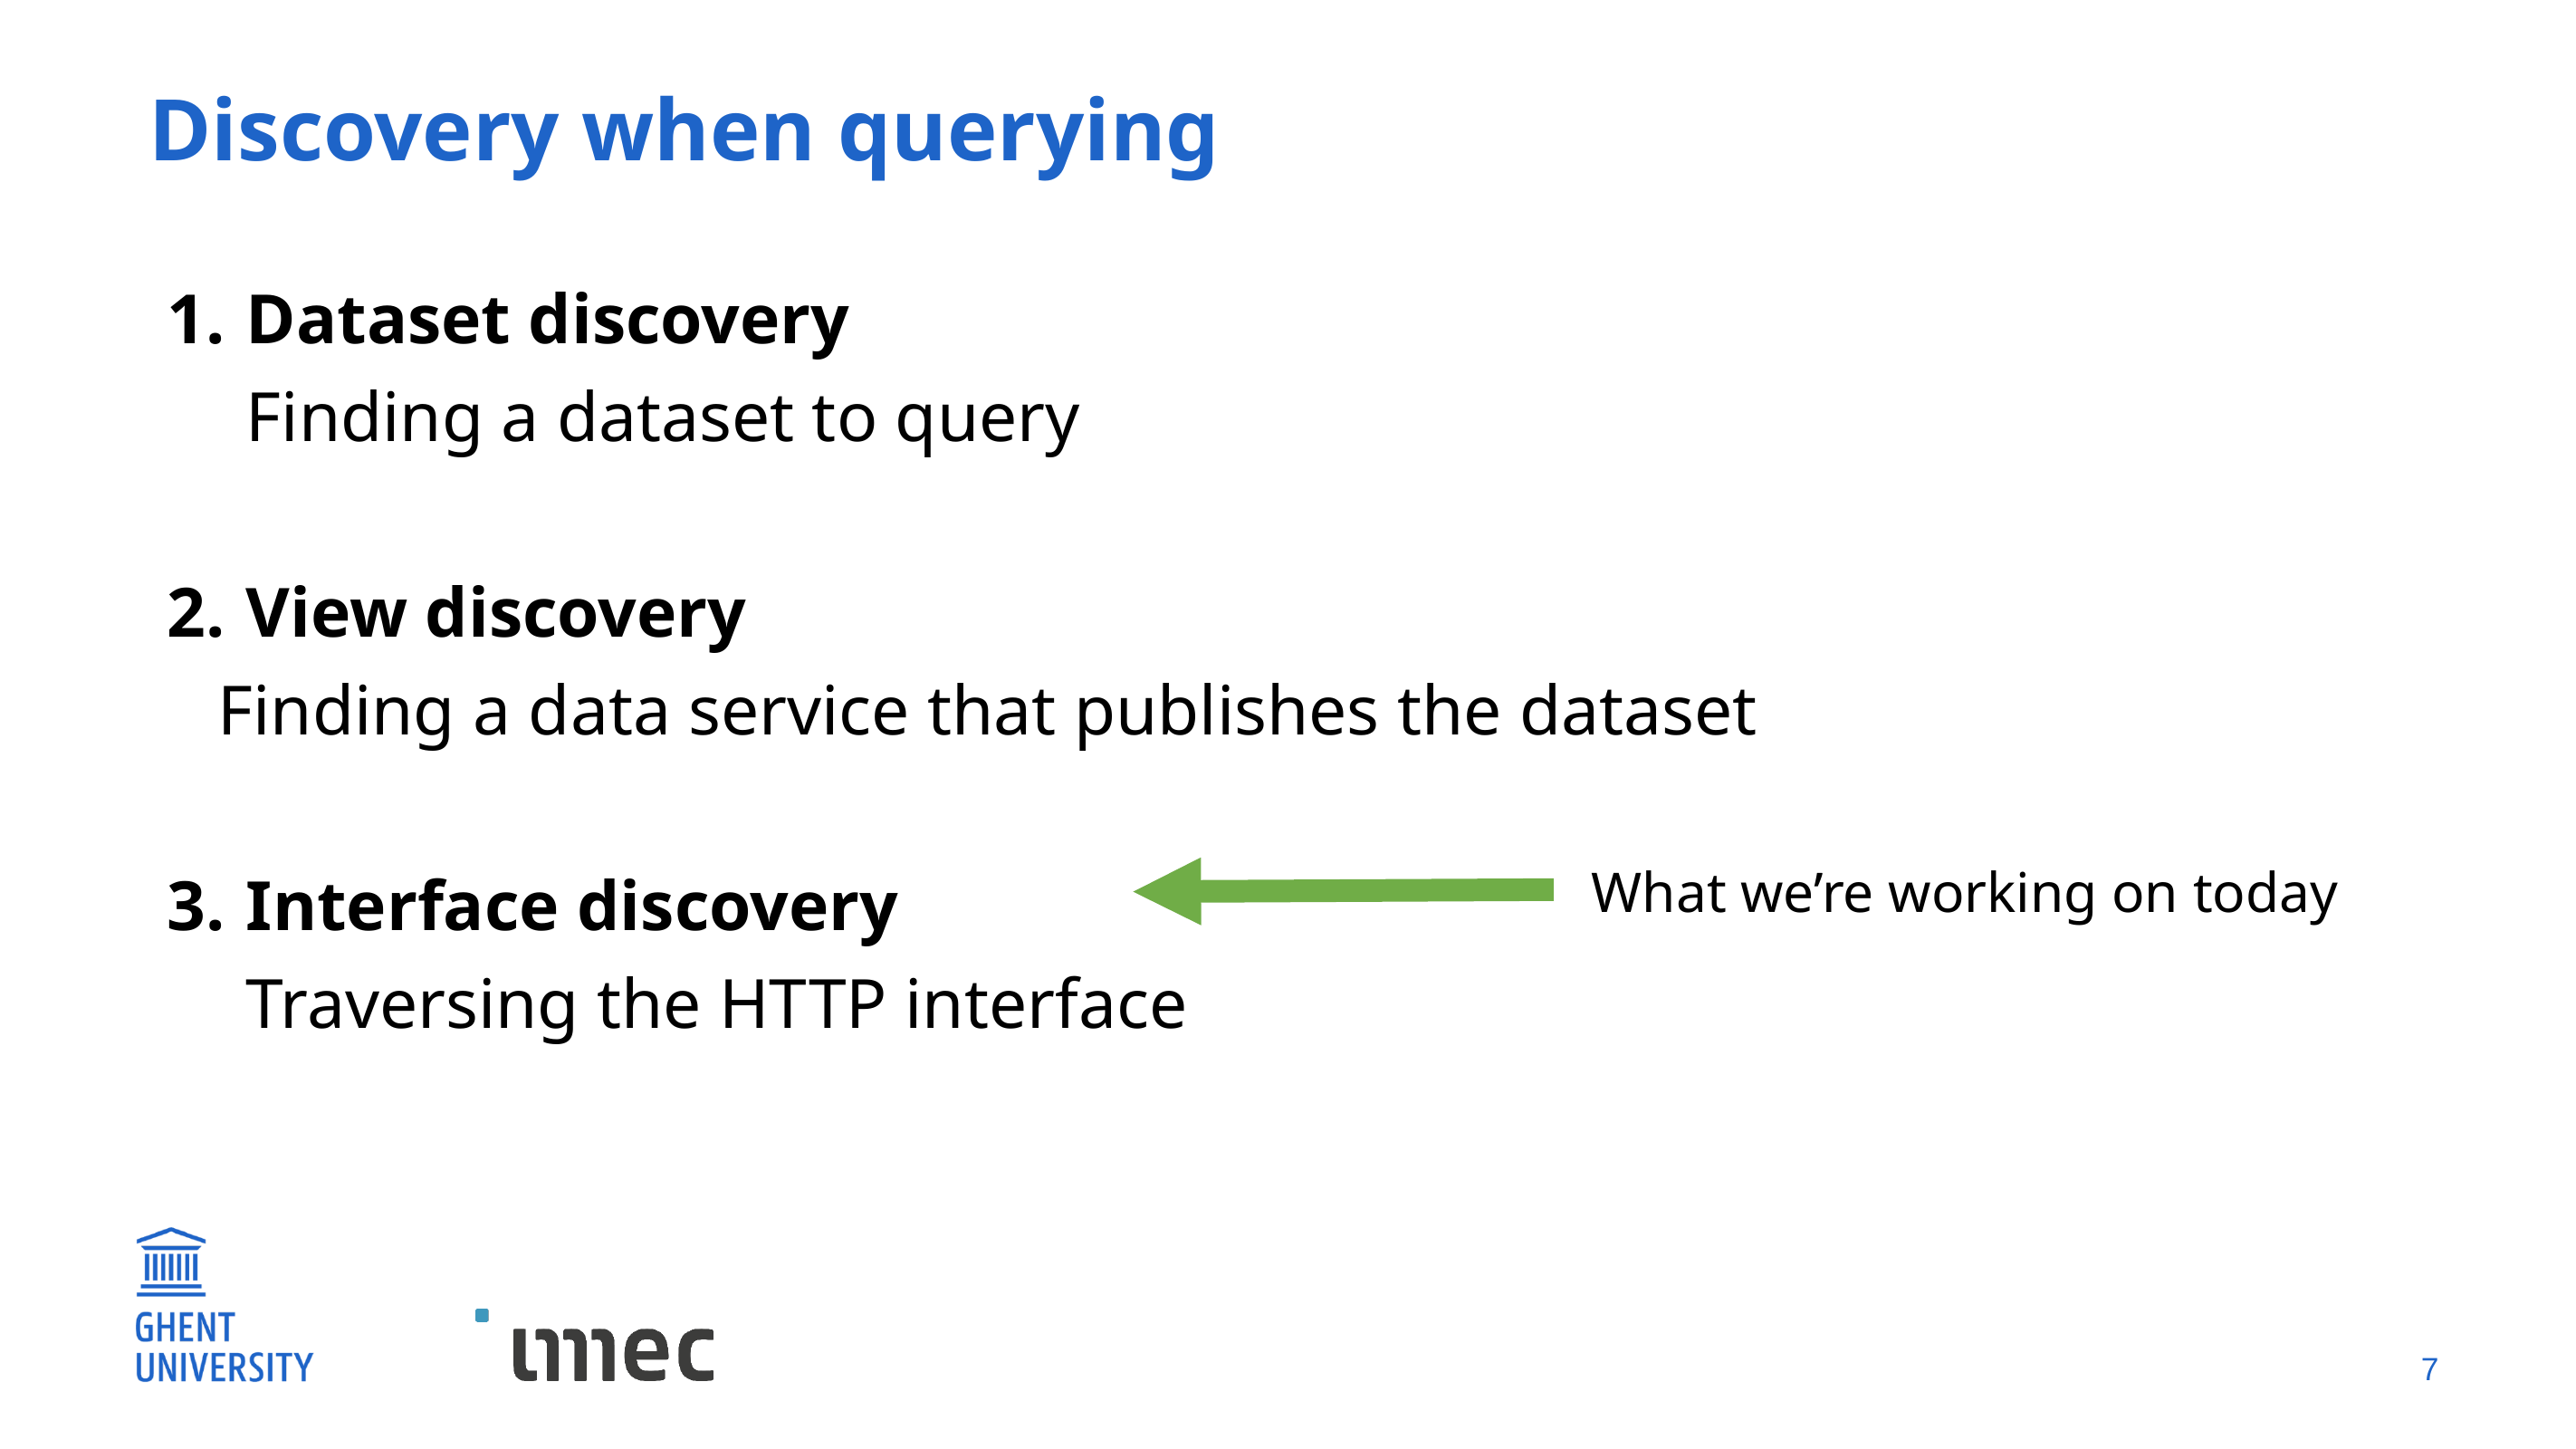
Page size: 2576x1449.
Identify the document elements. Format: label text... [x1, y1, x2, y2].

list Dataset discovery Finding a dataset to query View discovery Finding a data service that publishes the dataset Interface discovery Traversing the HTTP interface [124, 234, 2456, 1229]
slide_number <number> [2315, 1329, 2453, 1407]
text_box What we’re working on today [1577, 843, 2481, 937]
picture [68, 1175, 411, 1449]
picture [475, 1309, 713, 1381]
title Discovery when querying [123, 76, 2456, 206]
